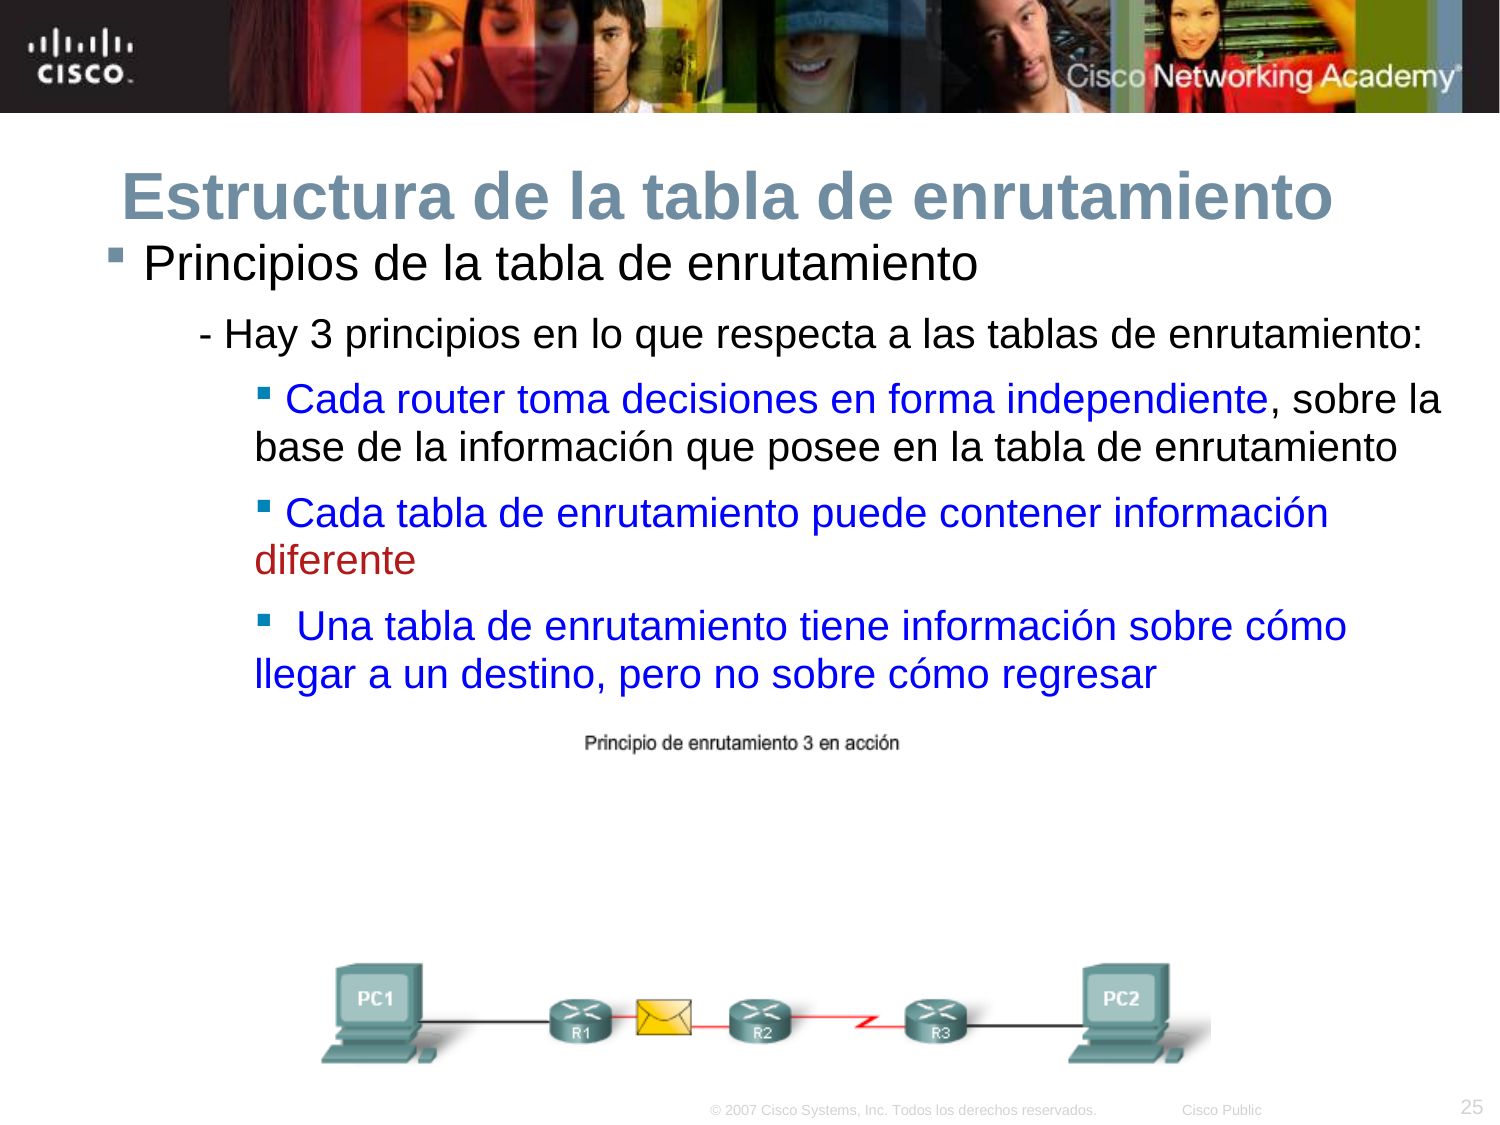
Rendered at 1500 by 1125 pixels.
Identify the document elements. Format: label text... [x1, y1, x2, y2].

picture [0, 0, 1500, 113]
title Estructura de la tabla de enrutamiento [107, 102, 1444, 228]
picture [309, 725, 1211, 1081]
list Principios de la tabla de enrutamiento - Hay 3 principios en lo que respecta a las tablas de enrutamiento: Cada router toma decisiones en forma independiente, sobre la base de la información que posee en la tabla de enrutamiento Cada tabla de enrutamiento puede contener información diferente Una tabla de enrutamiento tiene información sobre cómo llegar a un destino, pero no sobre cómo regresar [90, 228, 1458, 1062]
